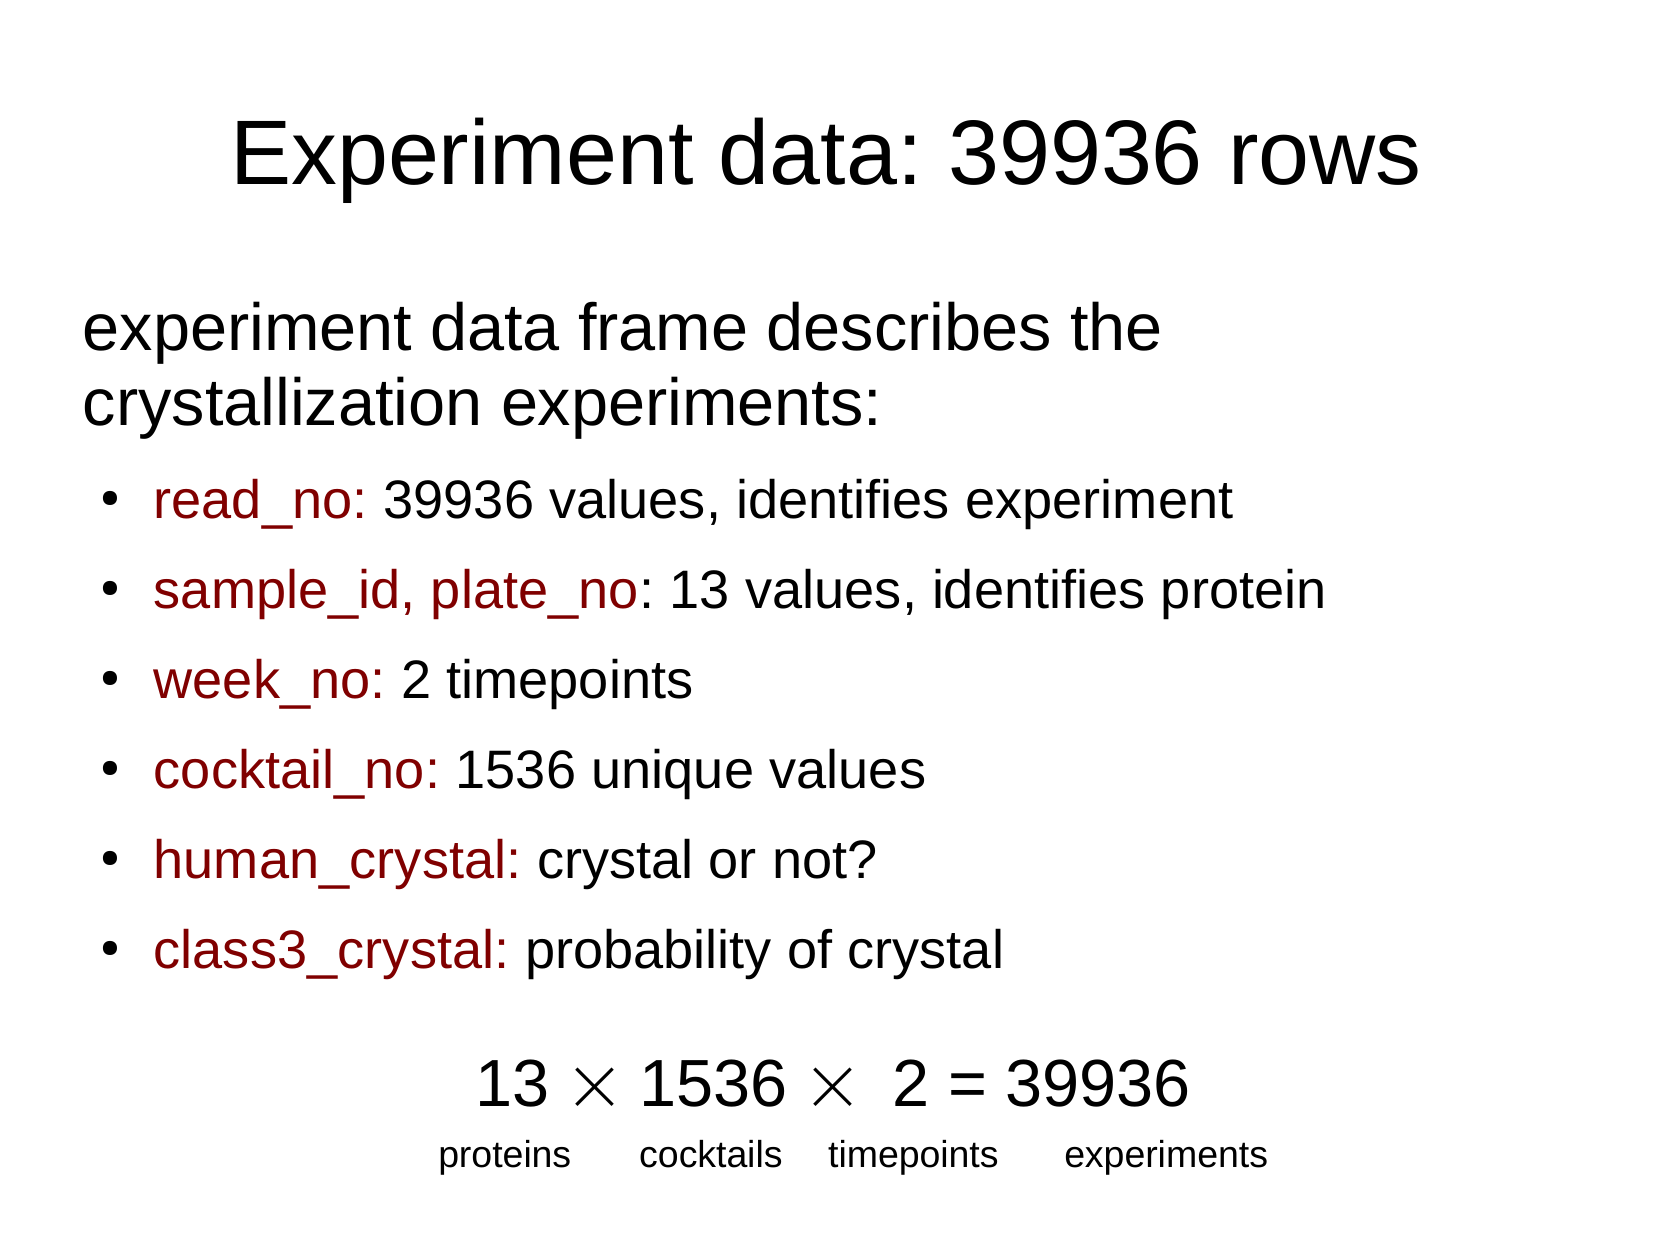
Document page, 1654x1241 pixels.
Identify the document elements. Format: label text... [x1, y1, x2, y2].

text_box timepoints [813, 1125, 1014, 1183]
text_box experiments [1049, 1125, 1283, 1183]
text_box 13 × 1536 × 2 = 39936 [460, 1038, 1209, 1128]
text_box cocktails [624, 1125, 798, 1183]
list experiment data frame describes the crystallization experiments: read_no: 39936 values, identifies experiment sample_id, plate_no: 13 values, identifies protein week_no: 2 timepoints cocktail_no: 1536 unique values human_crystal: crystal or not? class3_crystal: probability of crystal [82, 290, 1538, 1010]
title Experiment data: 39936 rows [82, 49, 1571, 257]
text_box proteins [423, 1125, 587, 1183]
